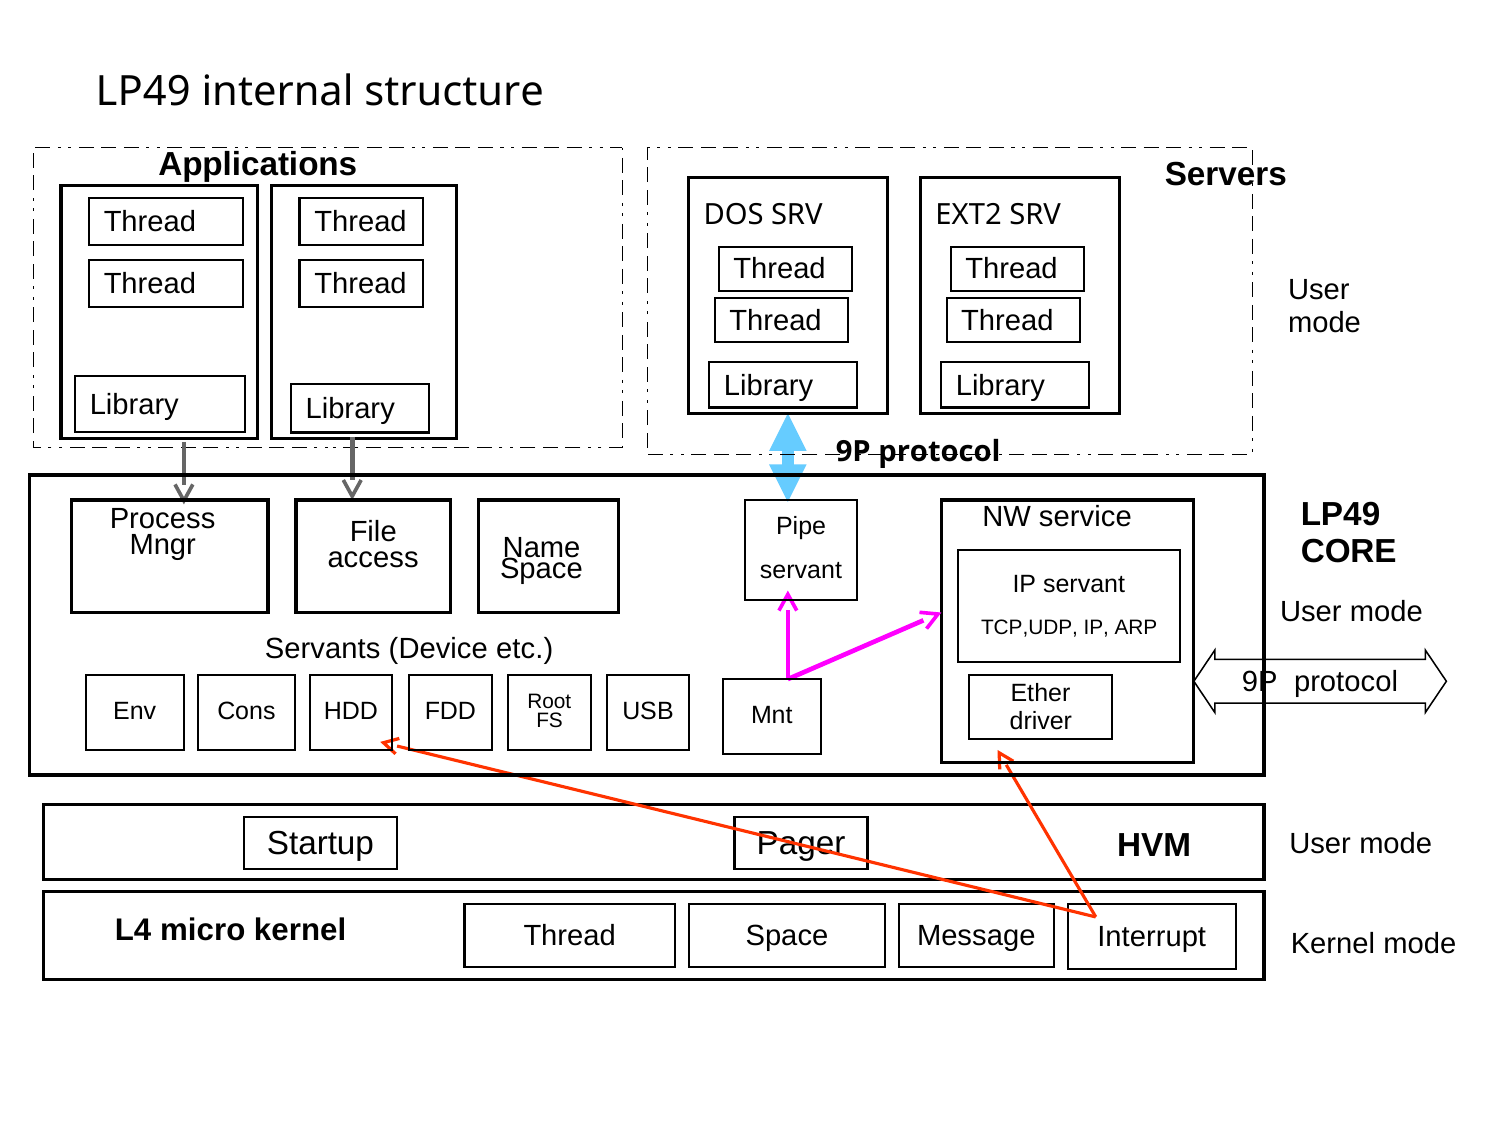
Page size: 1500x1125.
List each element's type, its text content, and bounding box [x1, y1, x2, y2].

text_box Mnt [722, 679, 821, 755]
text_box Library [709, 362, 858, 408]
text_box Library [75, 375, 245, 433]
text_box Message [899, 904, 1054, 967]
text_box User mode [1273, 265, 1389, 347]
text_box 9P protocol [1193, 650, 1447, 713]
text_box Thread [299, 197, 424, 245]
text_box Thread [88, 197, 244, 245]
text_box Interrupt [1067, 904, 1091, 913]
text_box Servants (Device etc.) [250, 630, 608, 672]
text_box Servers [1150, 147, 1321, 201]
text_box Thread [950, 246, 1084, 291]
text_box User mode [1265, 587, 1460, 636]
text_box Library [290, 383, 429, 433]
text_box Library [941, 362, 1090, 408]
text_box Thread [718, 246, 852, 291]
text_box EXT2 SRV [920, 185, 1099, 236]
text_box Process Mngr [86, 499, 239, 568]
text_box Pager [734, 816, 868, 859]
text_box Applications [143, 137, 373, 190]
text_box IP servant TCP,UDP, IP, ARP [958, 549, 1180, 663]
text_box USB [607, 675, 689, 751]
text_box Root FS [508, 675, 591, 751]
text_box Startup [243, 816, 398, 870]
text_box Kernel mode [1276, 919, 1472, 968]
text_box Thread [714, 298, 848, 343]
text_box Env [85, 675, 184, 751]
text_box NW service [967, 499, 1169, 539]
text_box LP49 internal structure [80, 53, 591, 119]
text_box Thread [299, 260, 424, 308]
text_box Interrupt [1067, 904, 1237, 970]
text_box 9P protocol [820, 422, 1065, 473]
text_box FDD [409, 675, 492, 751]
text_box Cons [197, 675, 296, 751]
text_box Thread [88, 260, 244, 308]
text_box Name Space [478, 500, 605, 591]
text_box LP49 CORE [1286, 487, 1412, 577]
text_box File access [305, 512, 442, 581]
text_box User mode [1274, 819, 1448, 868]
text_box Thread [464, 904, 675, 967]
text_box L4 micro kernel [100, 904, 394, 955]
text_box DOS SRV [688, 185, 850, 236]
text_box HDD [310, 675, 392, 751]
text_box Ether driver [969, 675, 1112, 739]
text_box HVM [1102, 819, 1207, 872]
text_box Pager [734, 831, 868, 870]
text_box Thread [946, 298, 1080, 343]
text_box Space [688, 904, 886, 967]
text_box Pipe servant [745, 499, 858, 600]
